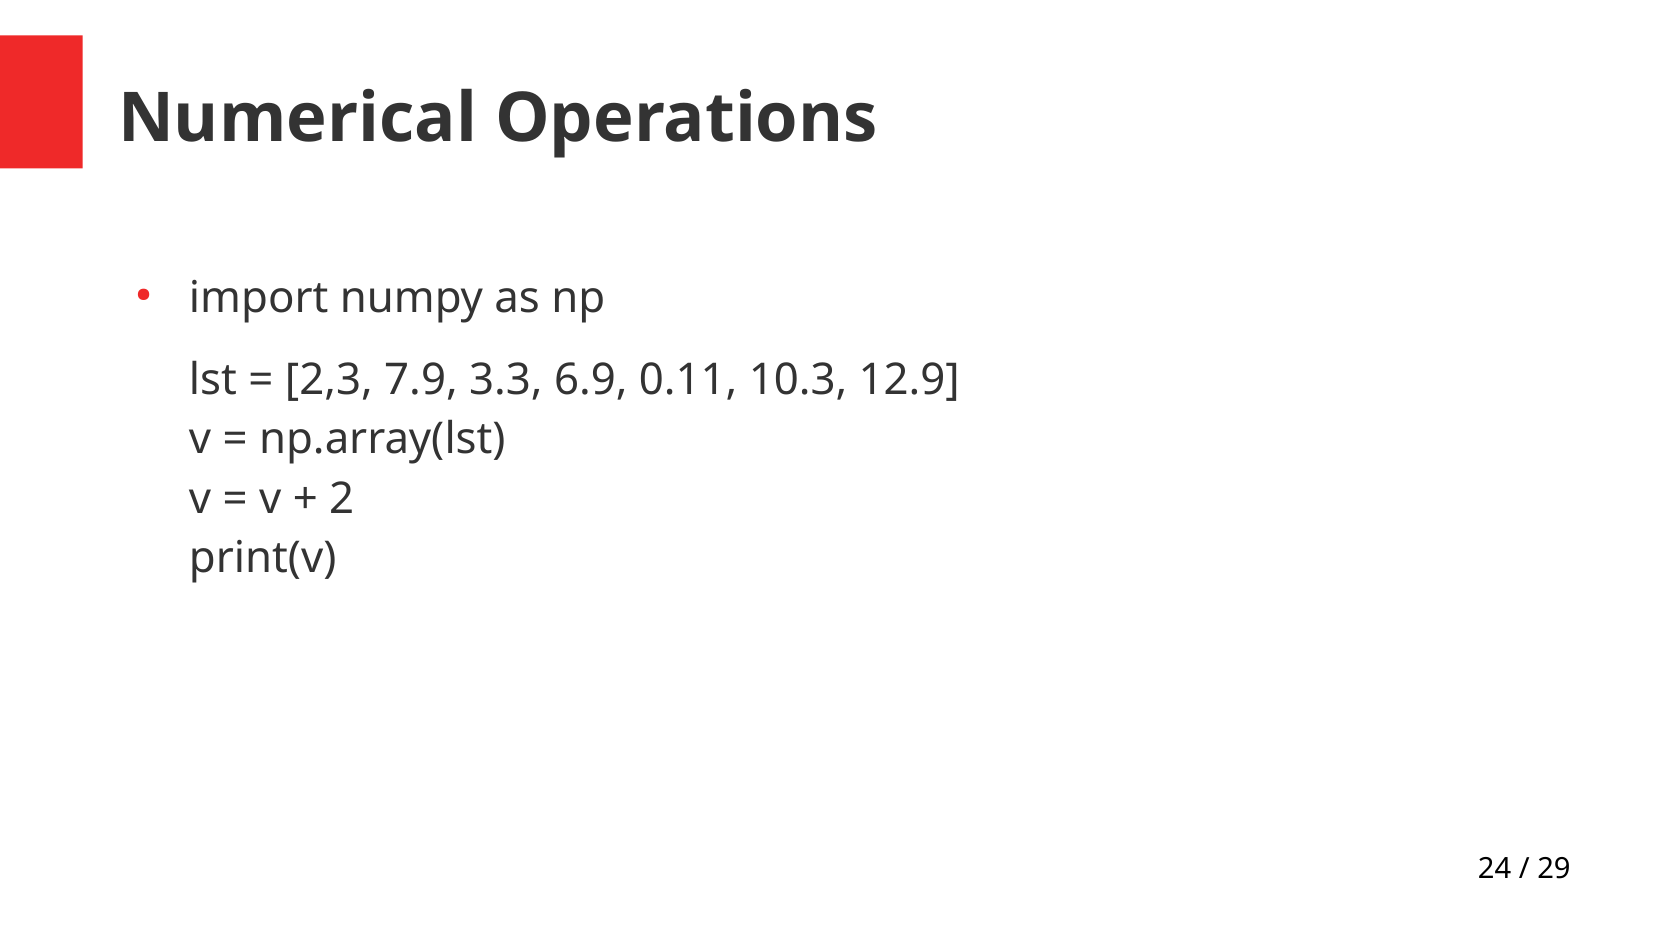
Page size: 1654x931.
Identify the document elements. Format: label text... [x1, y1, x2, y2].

title Numerical Operations [118, 37, 1571, 193]
list import numpy as np lst = [2,3, 7.9, 3.3, 6.9, 0.11, 10.3, 12.9] v = np.array(lst) v = v + 2 print(v) [118, 265, 1536, 806]
